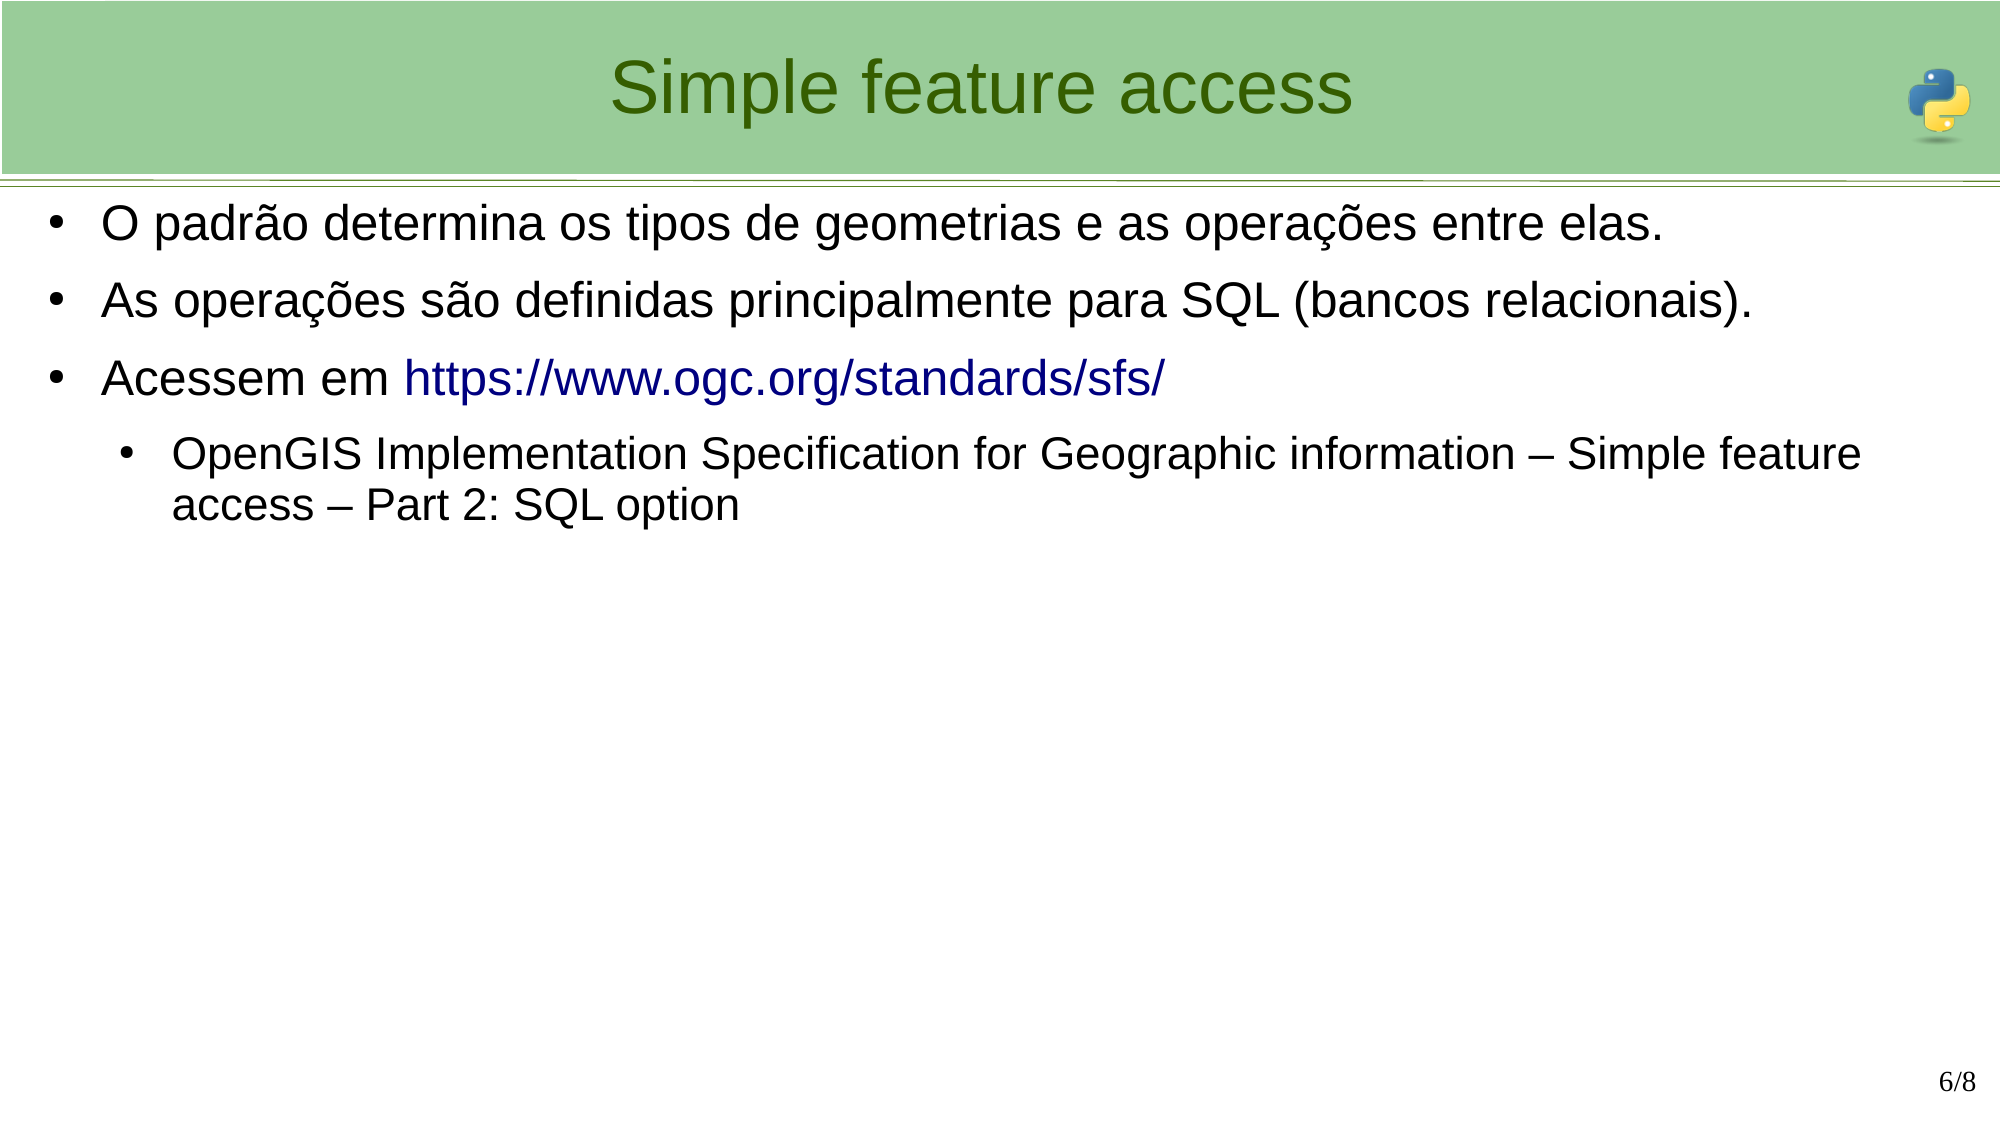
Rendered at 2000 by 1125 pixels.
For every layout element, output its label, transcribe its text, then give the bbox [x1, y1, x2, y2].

title Simple feature access [105, 0, 1861, 174]
list O padrão determina os tipos de geometrias e as operações entre elas. As operações são definidas principalmente para SQL (bancos relacionais). Acessem em https://www.ogc.org/standards/sfs/ OpenGIS Implementation Specification for Geographic information – Simple feature access – Part 2: SQL option [30, 195, 1966, 848]
picture [1901, 59, 1979, 148]
